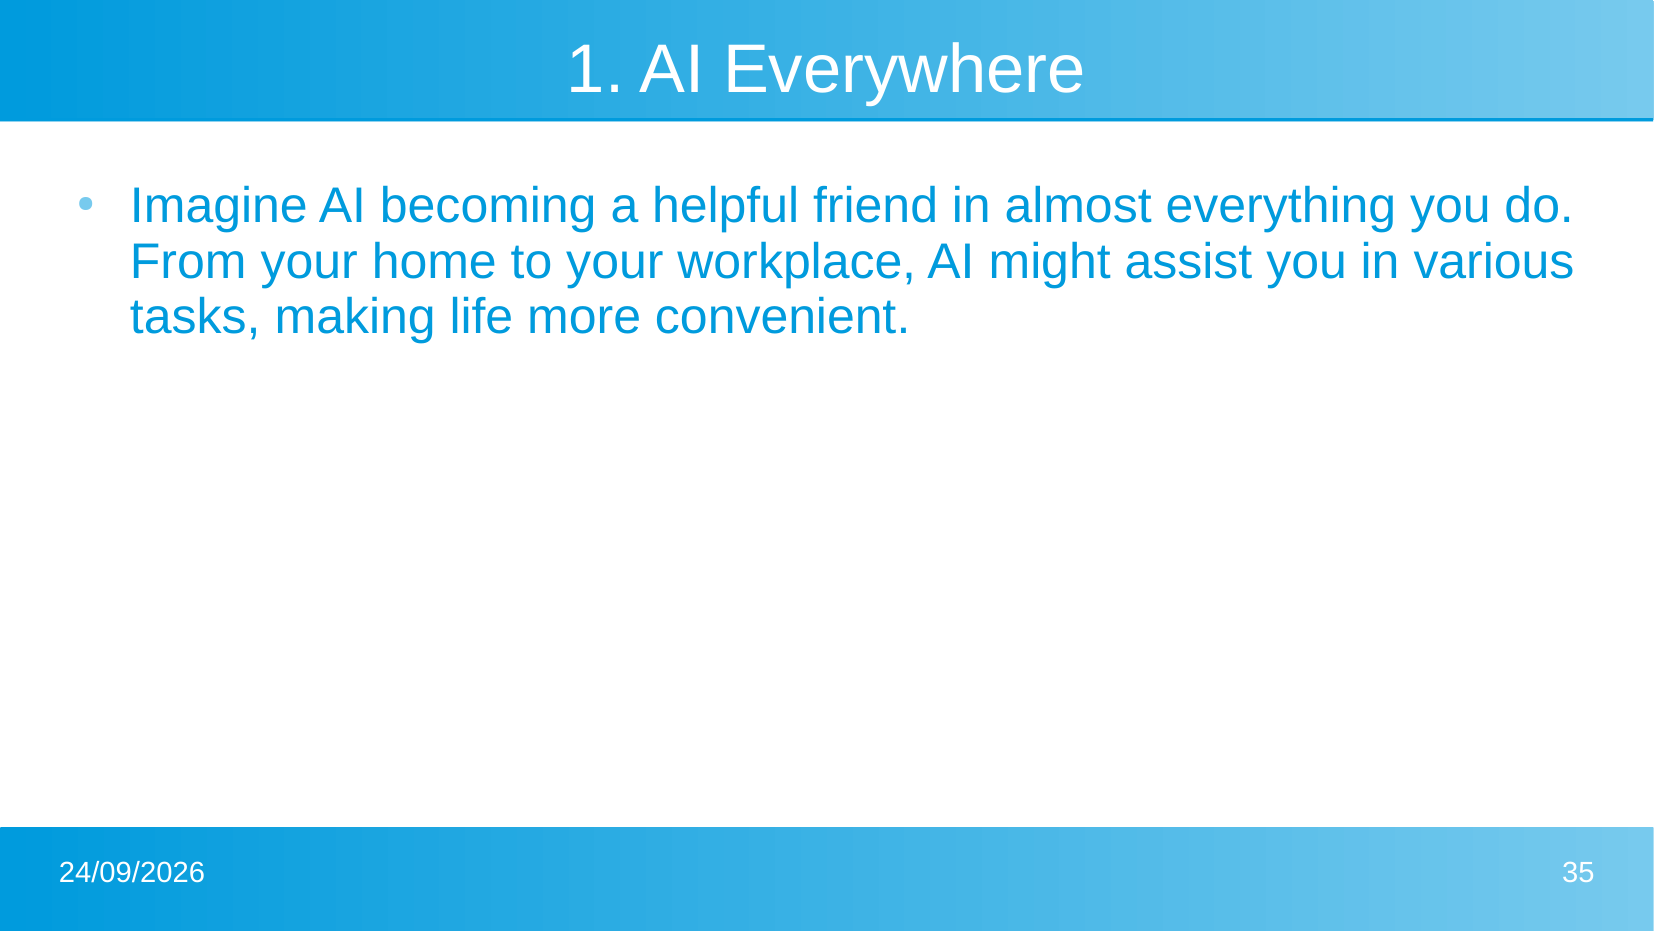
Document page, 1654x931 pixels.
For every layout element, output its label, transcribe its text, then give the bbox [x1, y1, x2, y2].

list Imagine AI becoming a helpful friend in almost everything you do. From your home to your workplace, AI might assist you in various tasks, making life more convenient. [59, 177, 1595, 768]
title 1. AI Everywhere [59, 29, 1595, 108]
